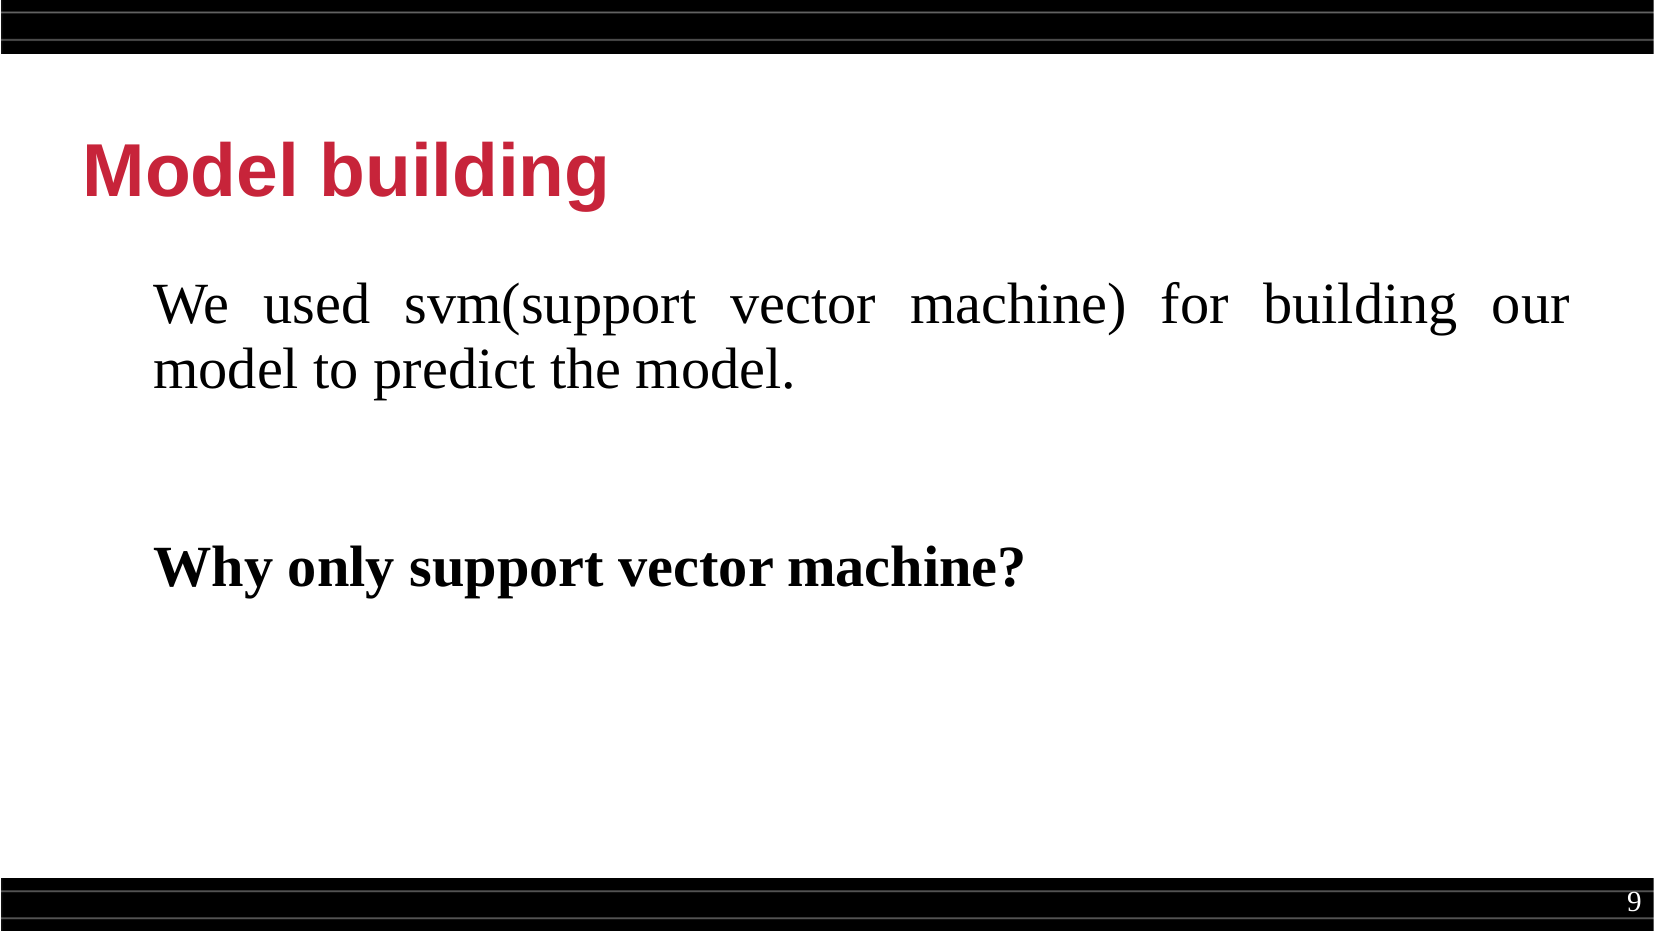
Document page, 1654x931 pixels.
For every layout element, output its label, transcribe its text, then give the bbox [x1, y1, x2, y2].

list We used svm(support vector machine) for building our model to predict the model. Why only support vector machine? [82, 271, 1571, 758]
title Model building [82, 92, 1571, 249]
picture [1, 878, 1654, 931]
picture [1, 0, 1654, 54]
